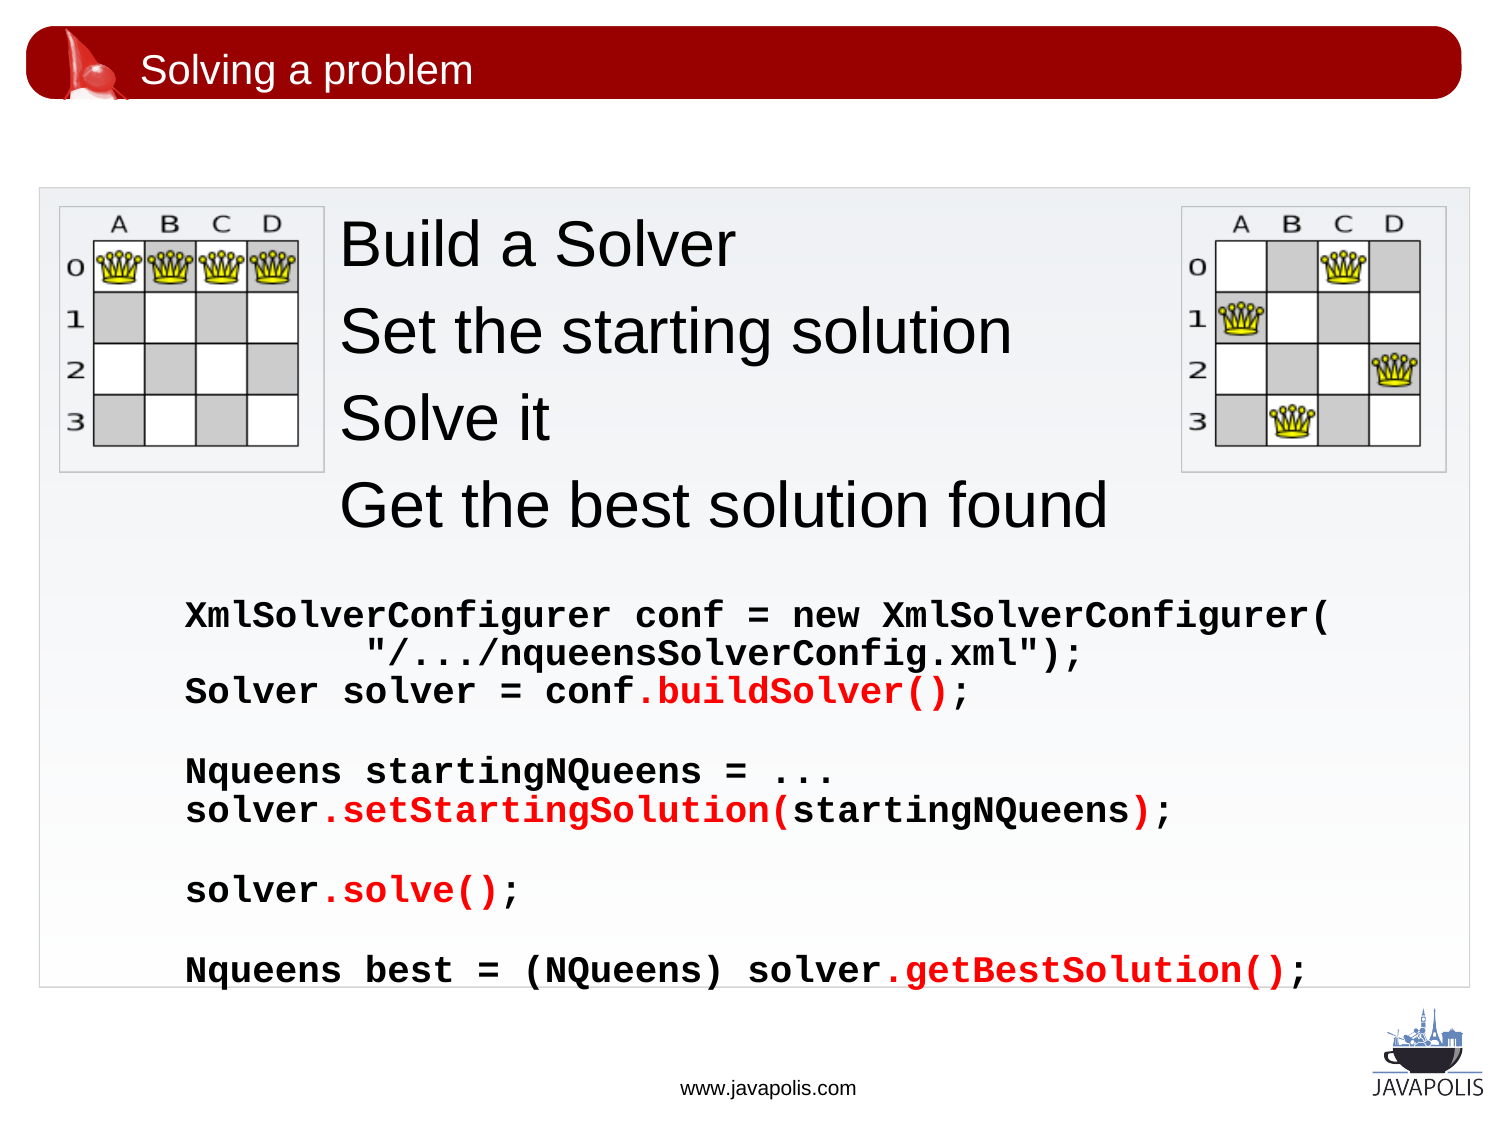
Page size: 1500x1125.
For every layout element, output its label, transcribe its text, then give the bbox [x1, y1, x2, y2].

picture [1366, 1006, 1500, 1125]
picture [59, 206, 325, 473]
picture [62, 28, 125, 100]
title Solving a problem [125, 0, 1450, 100]
list Build a Solver Set the starting solution Solve it Get the best solution found [324, 199, 1426, 650]
text_box XmlSolverConfigurer conf = new XmlSolverConfigurer( "/.../nqueensSolverConfig.xml"); Solver solver = conf.buildSolver(); Nqueens startingNQueens = ... solver.setStartingSolution(startingNQueens); solver.solve(); Nqueens best = (NQueens) solver.getBestSolution(); [177, 590, 1418, 1004]
picture [1181, 206, 1447, 473]
